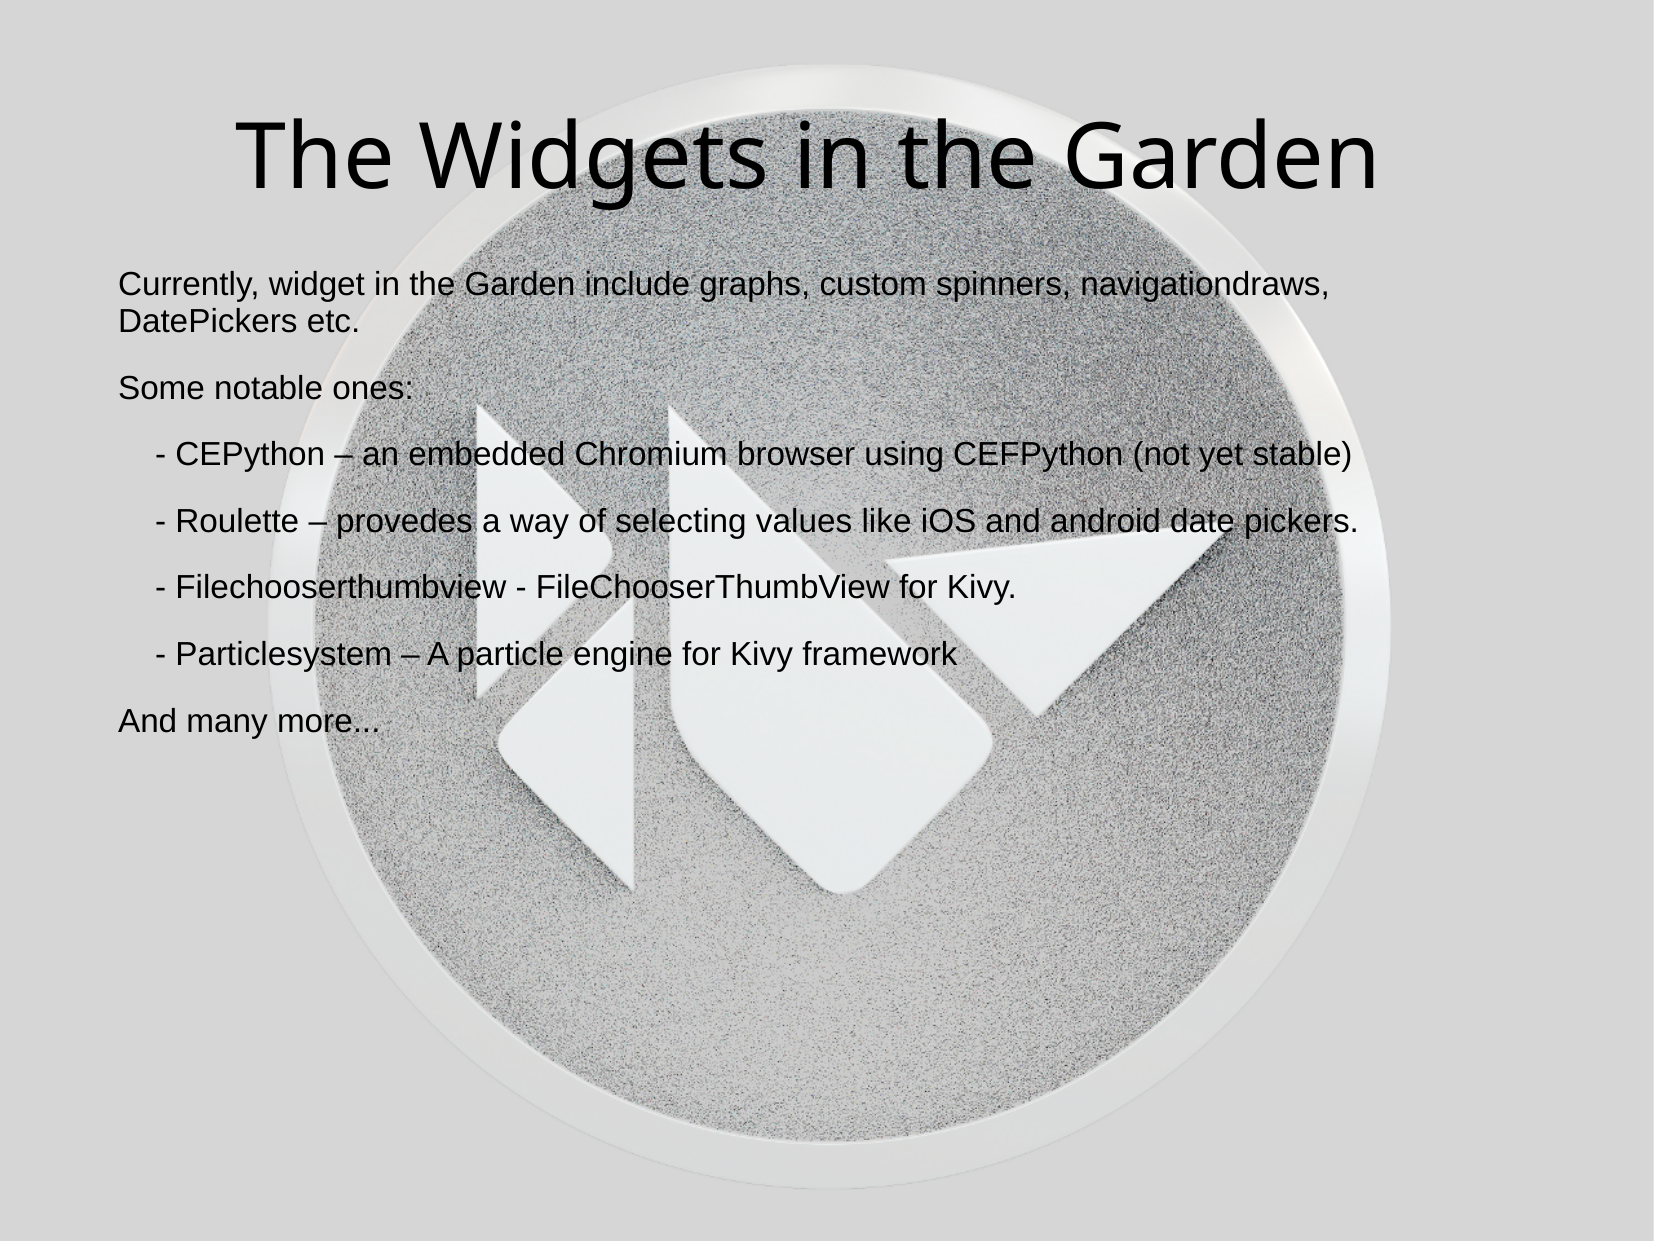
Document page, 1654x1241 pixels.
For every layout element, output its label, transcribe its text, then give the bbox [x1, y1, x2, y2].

list Currently, widget in the Garden include graphs, custom spinners, navigationdraws, DatePickers etc. Some notable ones: - CEPython – an embedded Chromium browser using CEFPython (not yet stable) - Roulette – provedes a way of selecting values like iOS and android date pickers. - Filechooserthumbview - FileChooserThumbView for Kivy. - Particlesystem – A particle engine for Kivy framework And many more... [118, 265, 1506, 875]
title The Widgets in the Garden [82, 49, 1536, 257]
picture [0, 0, 1654, 1241]
